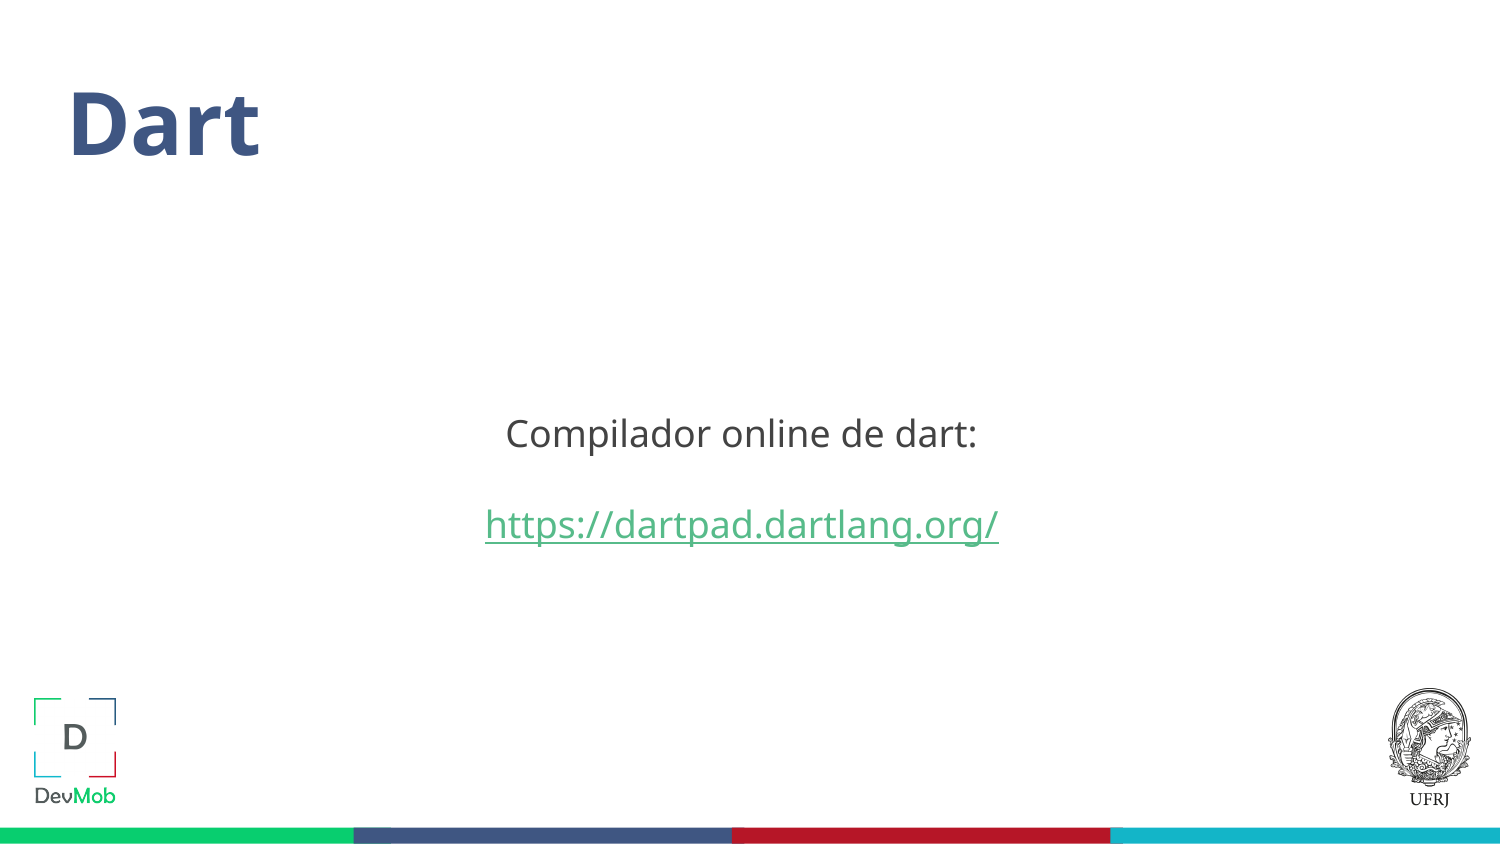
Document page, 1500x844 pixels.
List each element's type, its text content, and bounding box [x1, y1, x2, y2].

picture [34, 698, 116, 808]
title Dart [51, 51, 1449, 189]
picture [1388, 688, 1471, 808]
list Compilador online de dart: https://dartpad.dartlang.org/ [148, 188, 1336, 752]
